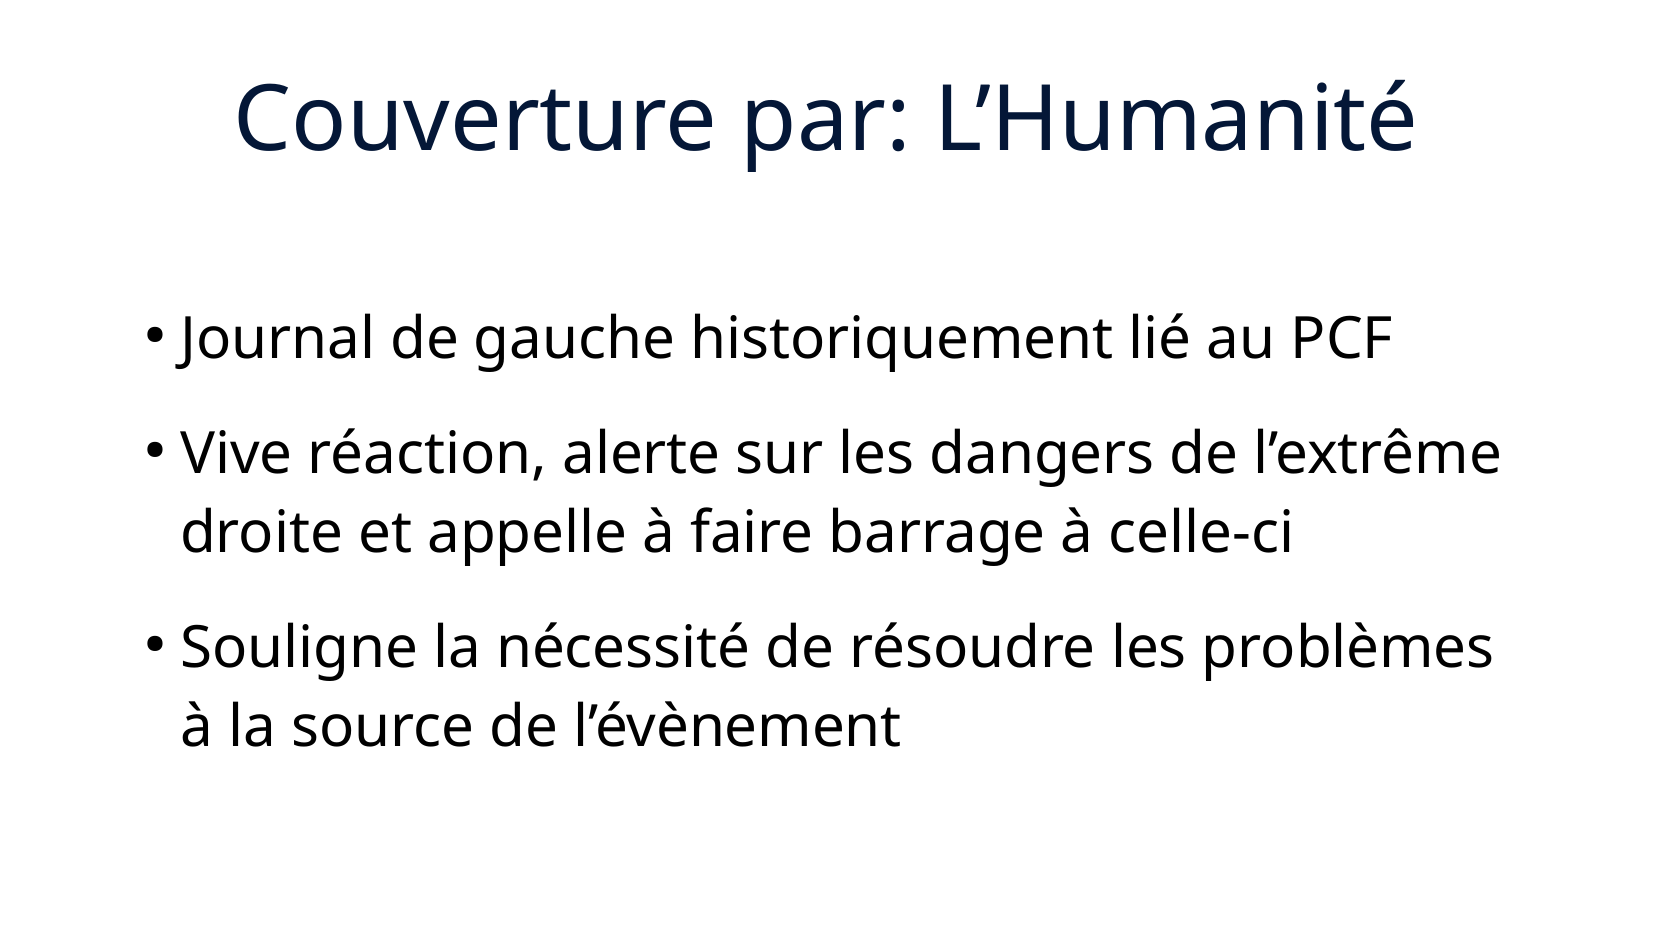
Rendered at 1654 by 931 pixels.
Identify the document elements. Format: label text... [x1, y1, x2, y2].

title Couverture par: L’Humanité [82, 37, 1571, 193]
text_box Journal de gauche historiquement lié au PCF Vive réaction, alerte sur les dangers de l’extrême droite et appelle à faire barrage à celle-ci Souligne la nécessité de résoudre les problèmes à la source de l’évènement [129, 289, 1518, 733]
